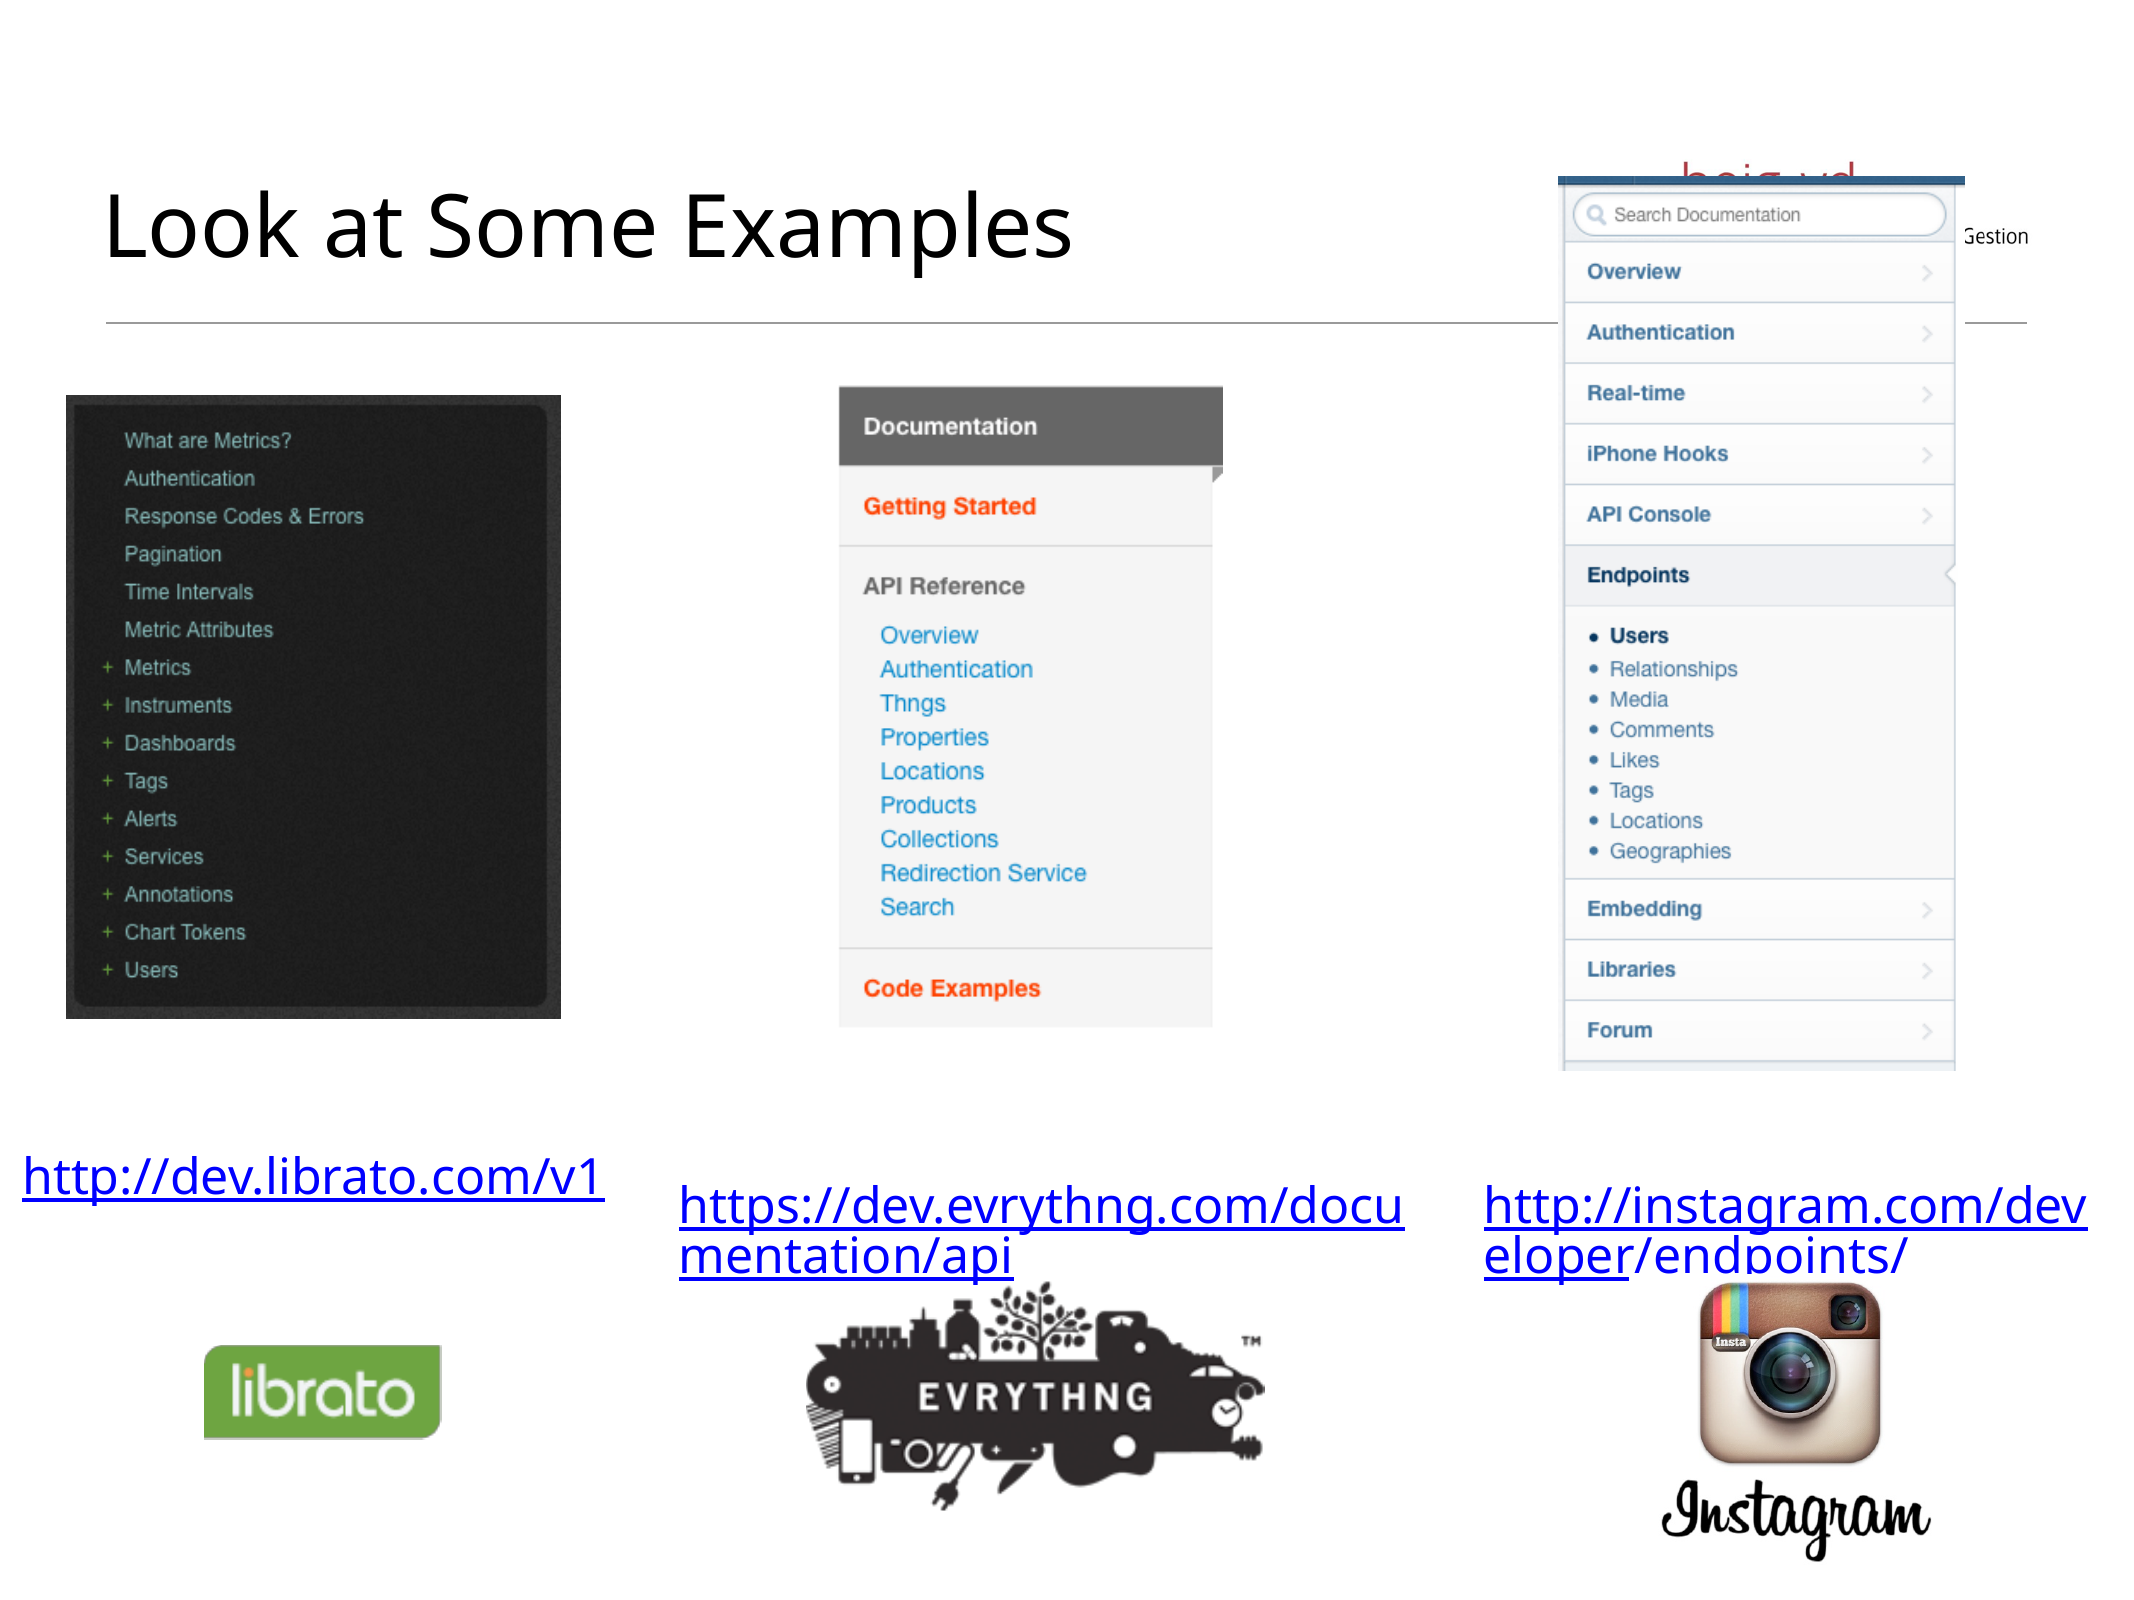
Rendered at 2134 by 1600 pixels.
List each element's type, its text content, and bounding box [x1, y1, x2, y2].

picture [1629, 1274, 1963, 1565]
text_box http://dev.librato.com/v1 [13, 1135, 614, 1221]
picture [1558, 176, 1965, 1071]
title Look at Some Examples [93, 54, 2040, 284]
text_box http://instagram.com/developer/endpoints/ [1475, 1164, 2101, 1250]
picture [204, 1345, 442, 1440]
picture [806, 1274, 1265, 1513]
picture [66, 395, 561, 1019]
picture [831, 379, 1223, 1036]
text_box https://dev.evrythng.com/documentation/api [670, 1164, 1423, 1250]
